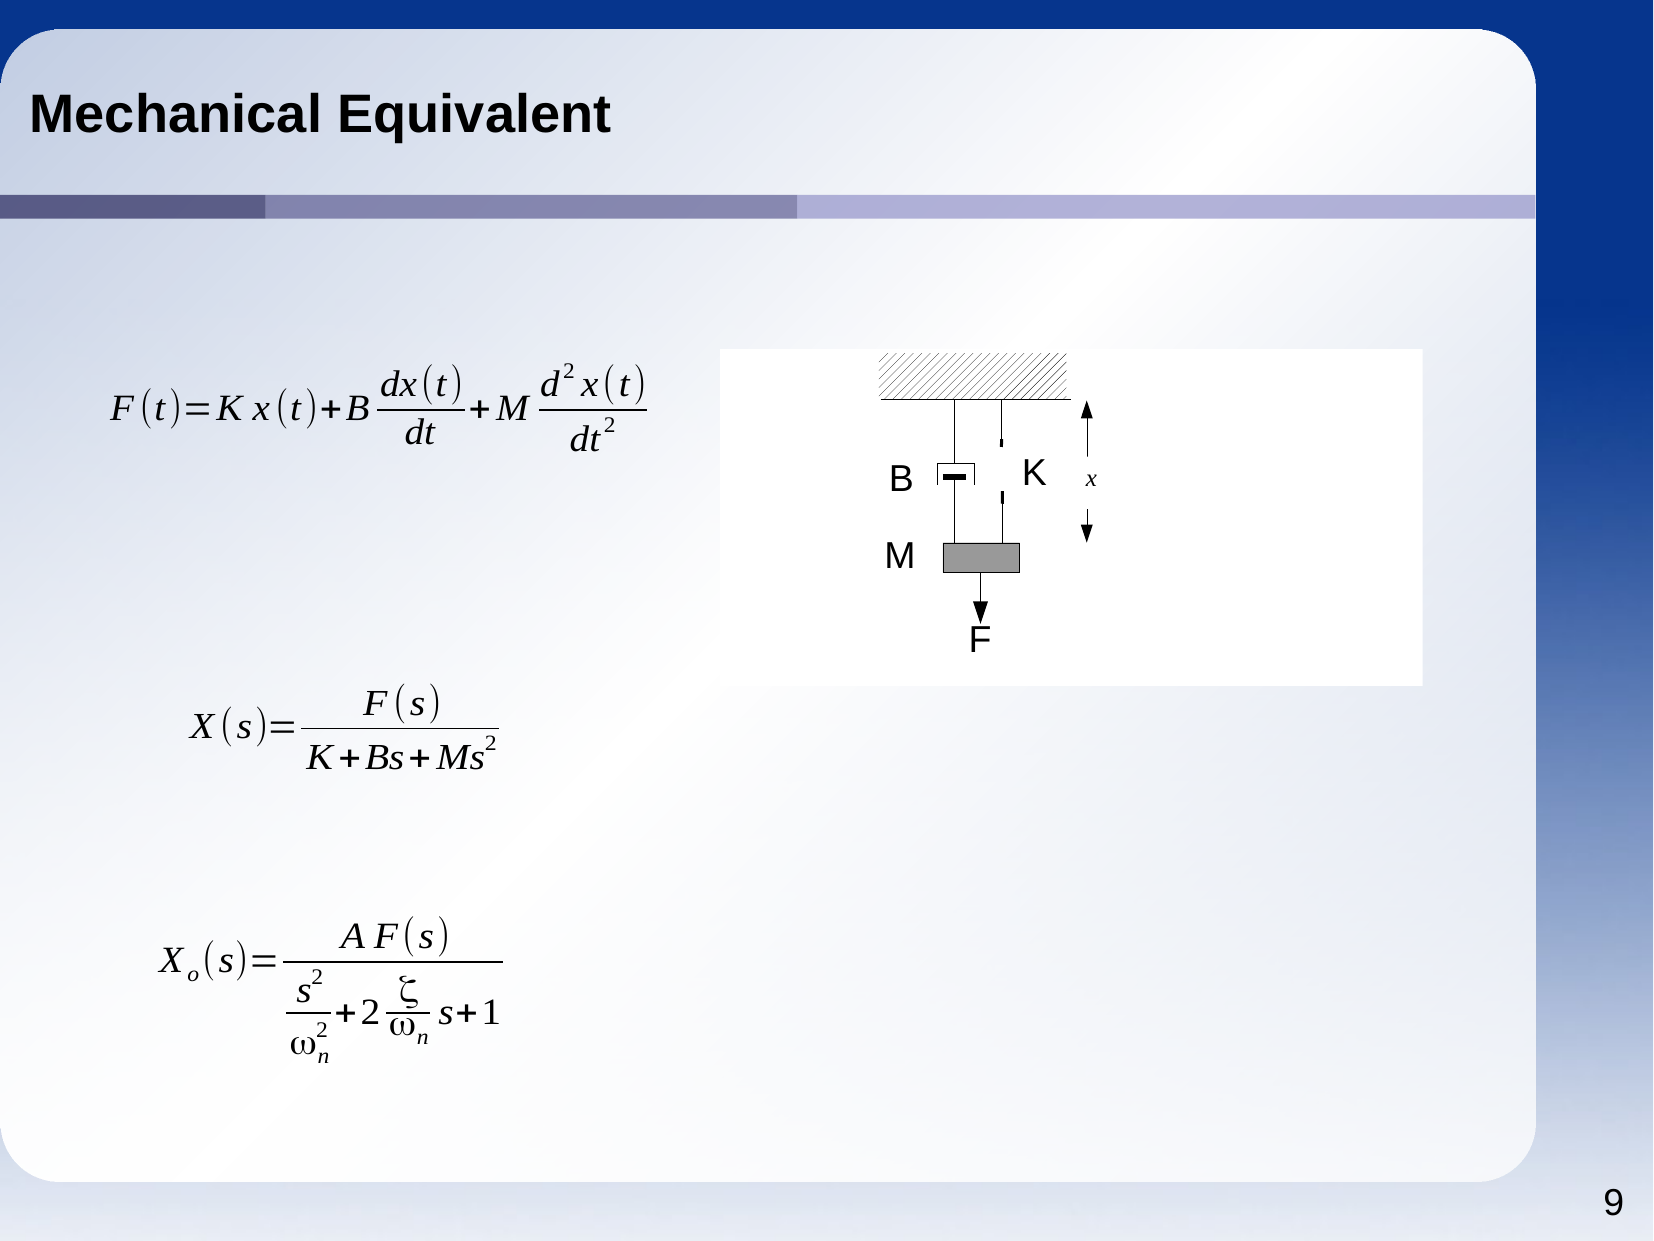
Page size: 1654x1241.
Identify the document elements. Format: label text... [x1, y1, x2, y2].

picture [0, 0, 1654, 1241]
chart [149, 914, 511, 1069]
chart [101, 357, 656, 459]
title Mechanical Equivalent [29, 49, 1506, 178]
chart [179, 681, 508, 777]
chart [719, 348, 1423, 687]
